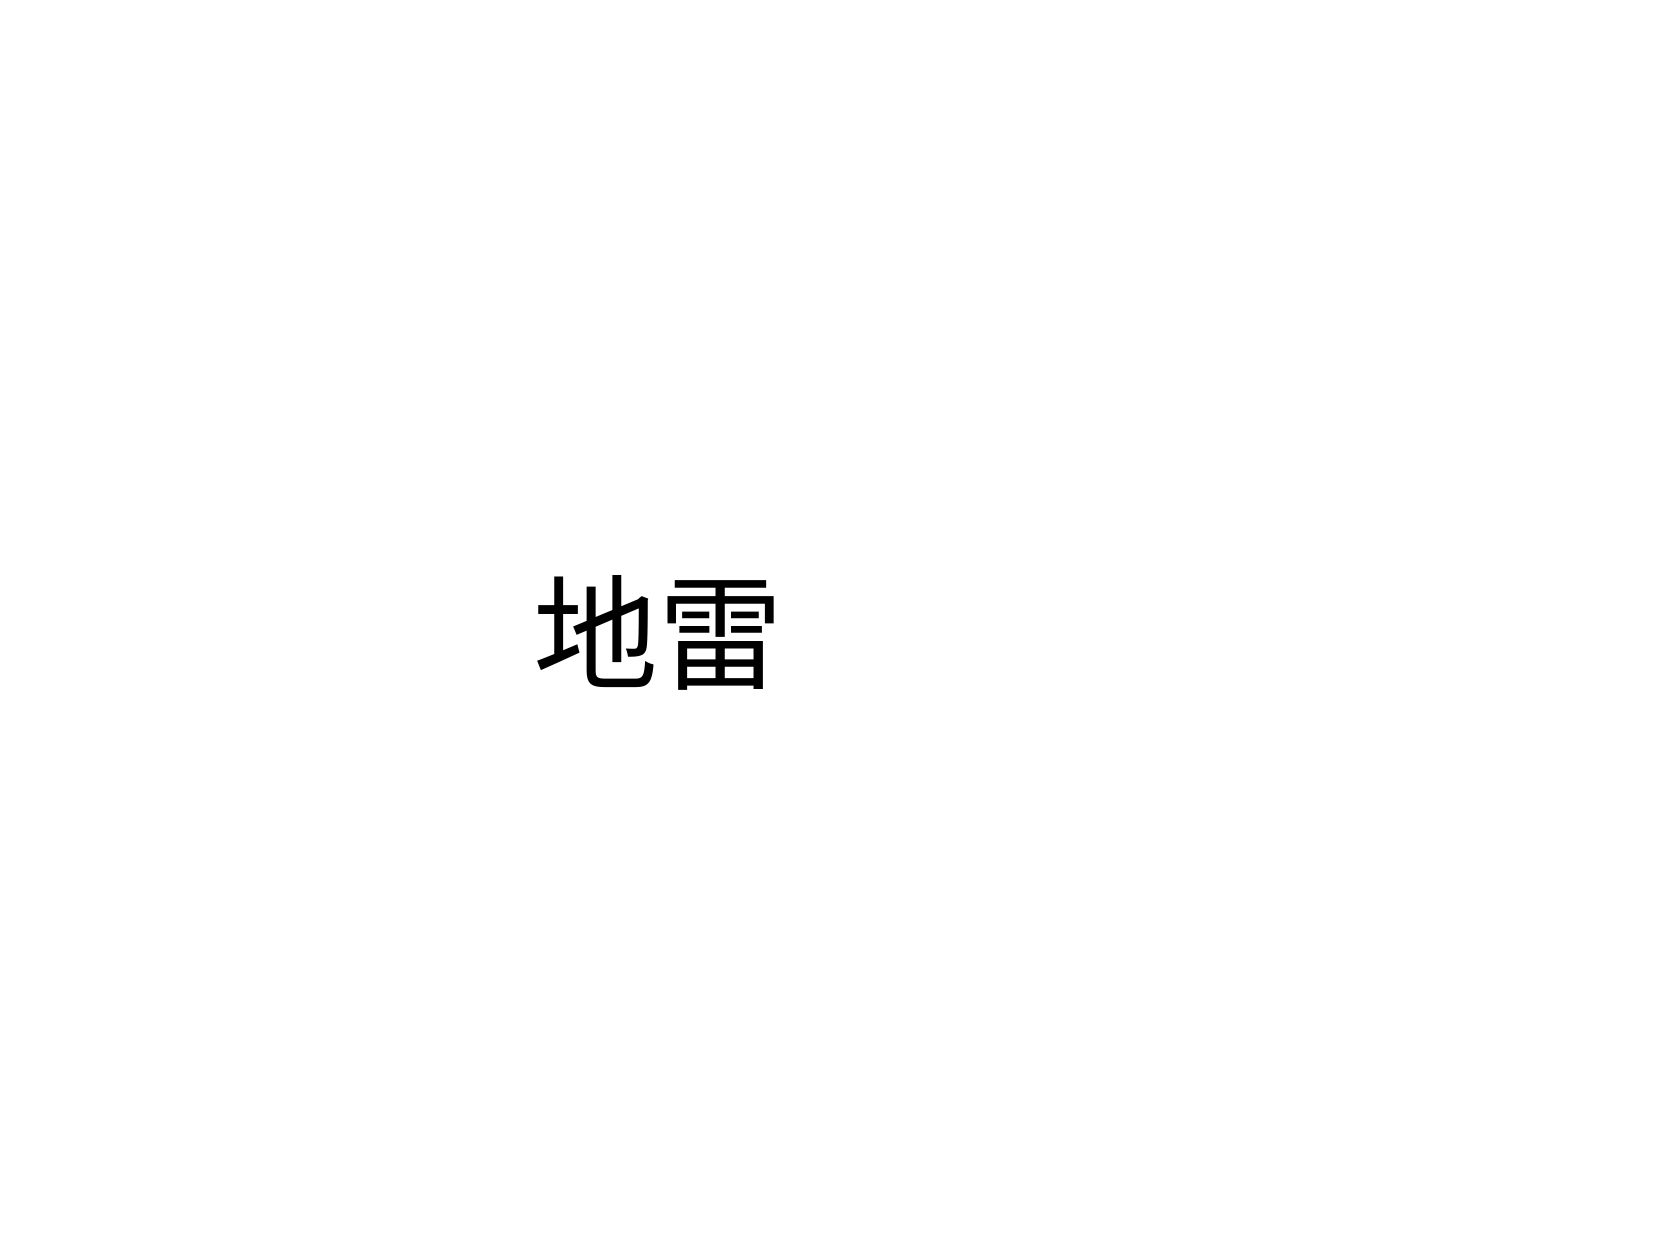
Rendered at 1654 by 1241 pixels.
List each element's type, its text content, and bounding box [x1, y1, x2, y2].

list 地雷＝ネタ [82, 59, 1538, 1193]
